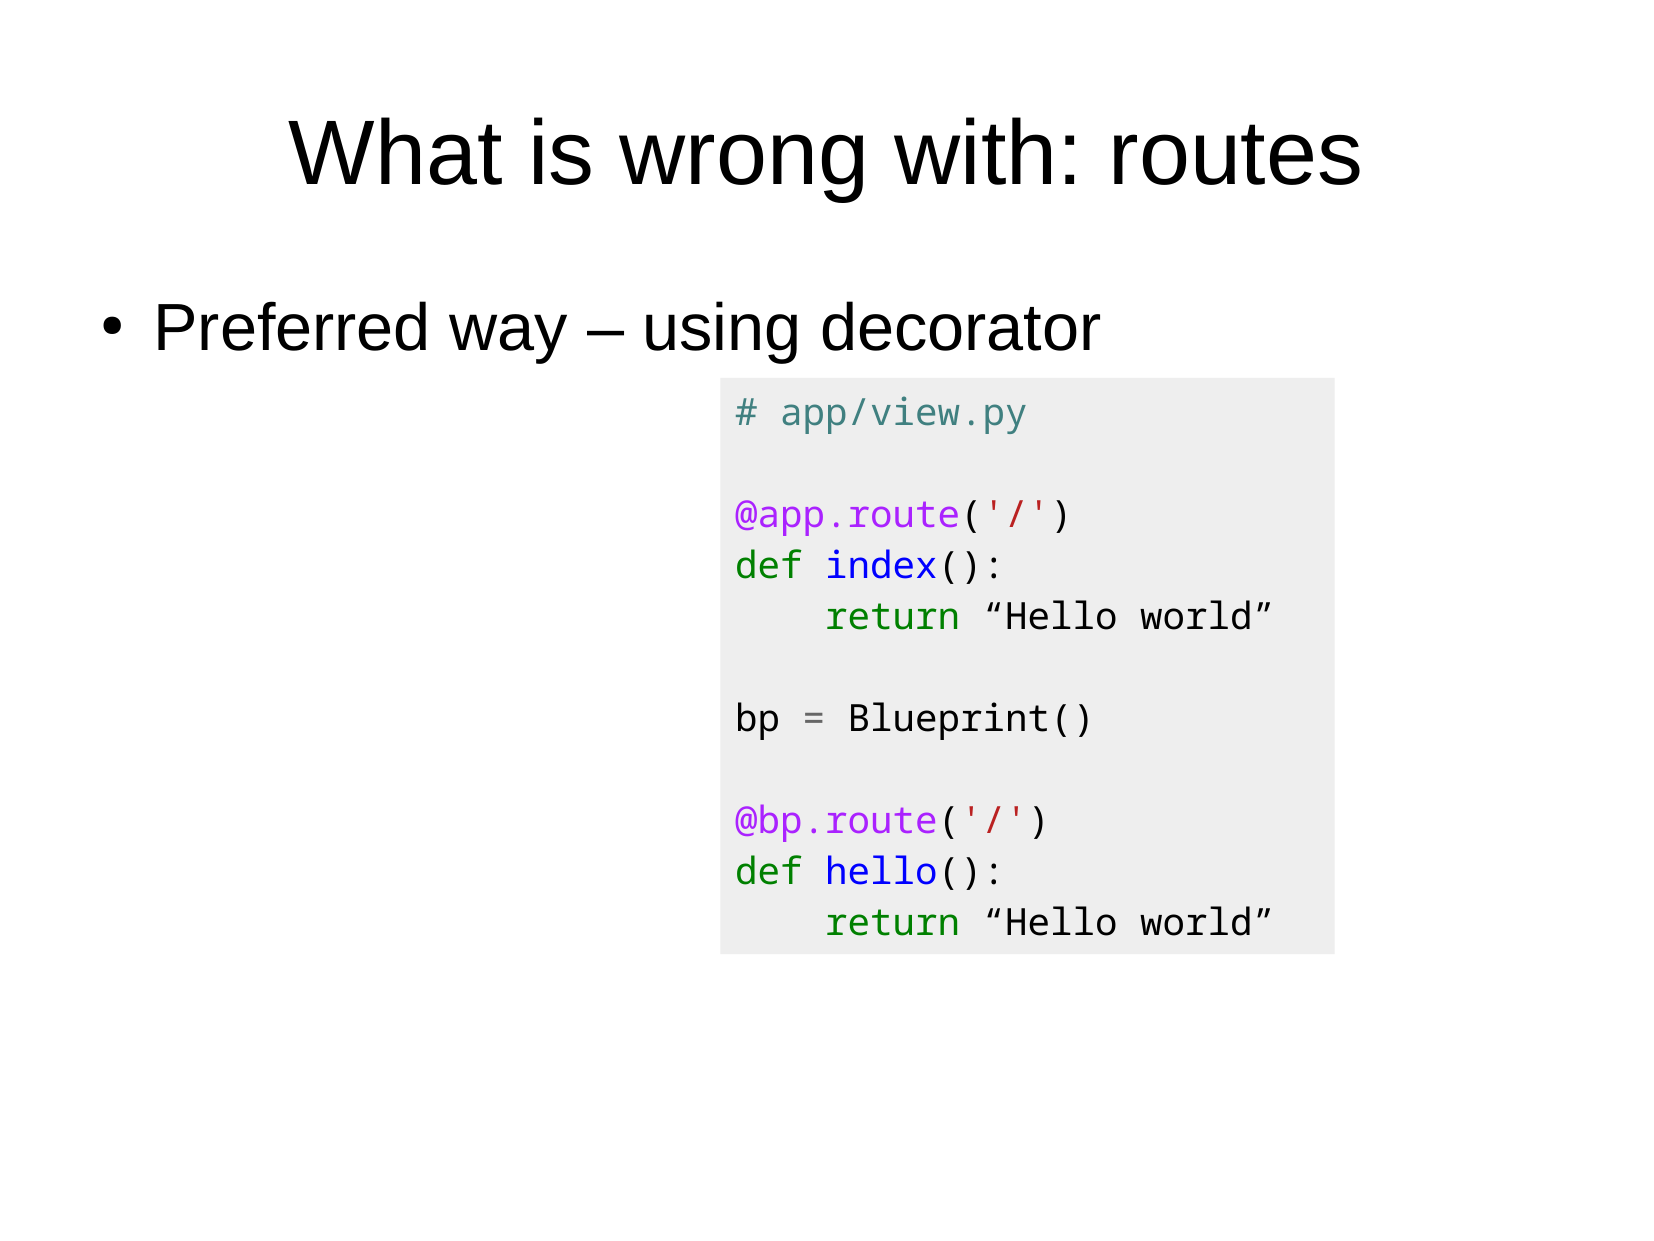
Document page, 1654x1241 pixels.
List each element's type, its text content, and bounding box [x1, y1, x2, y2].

title What is wrong with: routes [82, 49, 1571, 257]
list Preferred way – using decorator [82, 290, 1571, 1010]
text_box [779, 380, 1004, 484]
text_box # app/view.py @app.route('/') def index(): return “Hello world” bp = Blueprint() @bp.route('/') def hello(): return “Hello world” [720, 377, 1335, 808]
